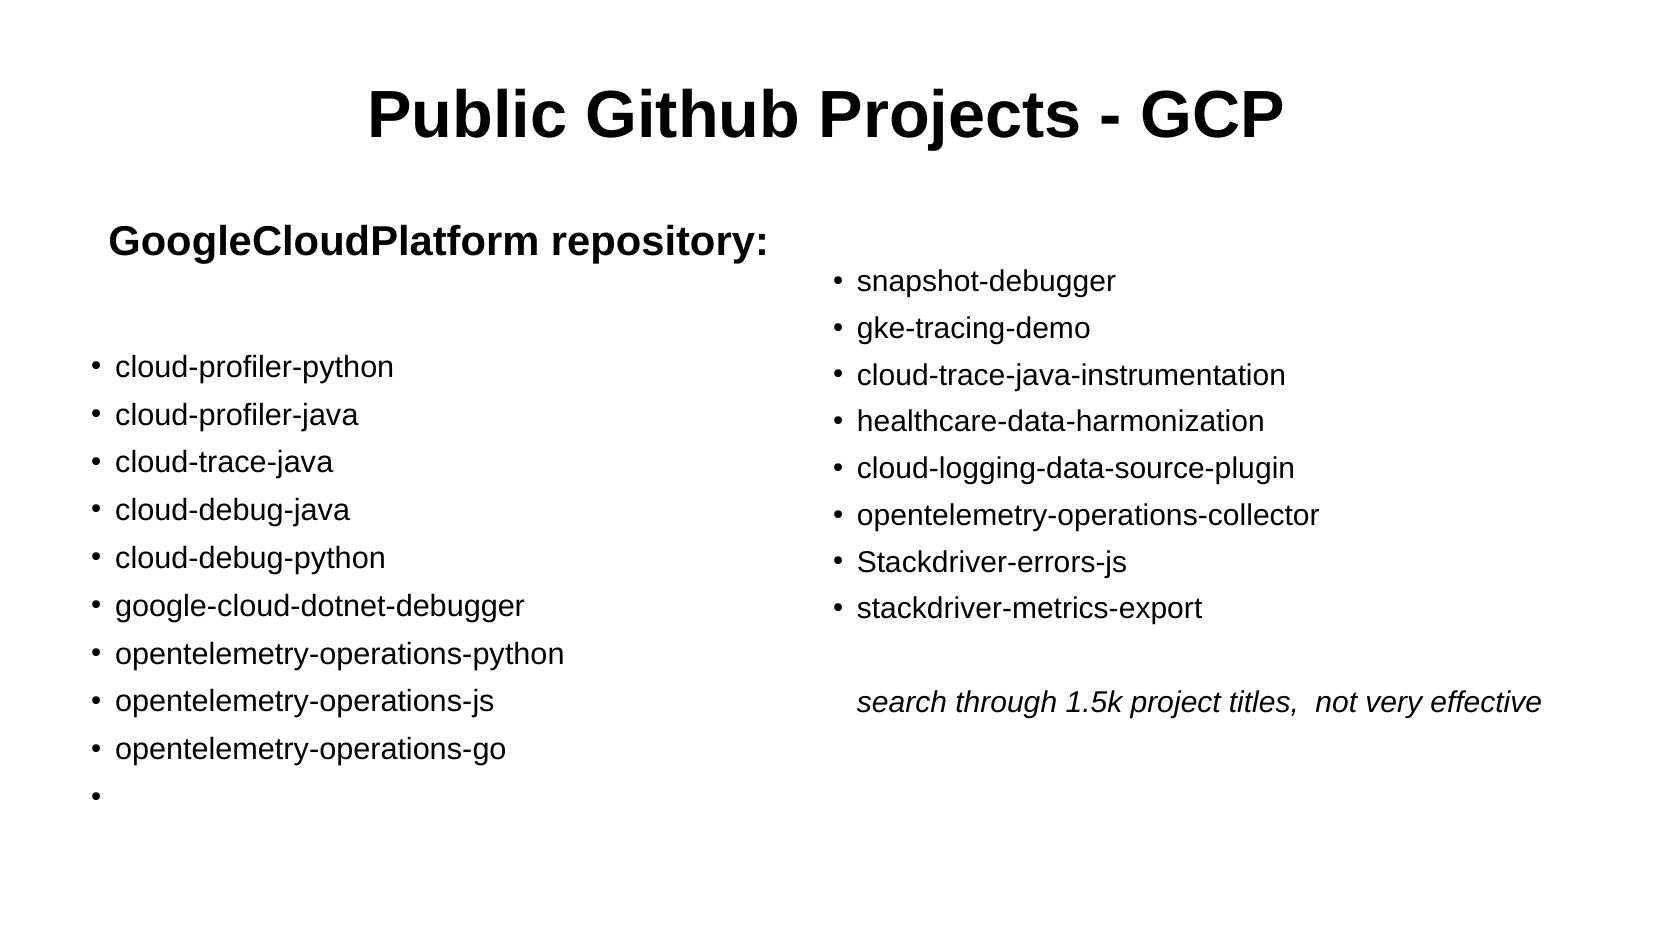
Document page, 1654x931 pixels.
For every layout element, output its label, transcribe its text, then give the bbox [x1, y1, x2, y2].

title Public Github Projects - GCP [82, 37, 1571, 193]
list GoogleCloudPlatform repository: [37, 217, 809, 475]
list snapshot-debugger gke-tracing-demo cloud-trace-java-instrumentation healthcare-data-harmonization cloud-logging-data-source-plugin opentelemetry-operations-collector Stackdriver-errors-js stackdriver-metrics-export search through 1.5k project titles, not very effective [825, 217, 1552, 758]
list cloud-profiler-python cloud-profiler-java cloud-trace-java cloud-debug-java cloud-debug-python google-cloud-dotnet-debugger opentelemetry-operations-python opentelemetry-operations-js opentelemetry-operations-go [82, 349, 809, 769]
